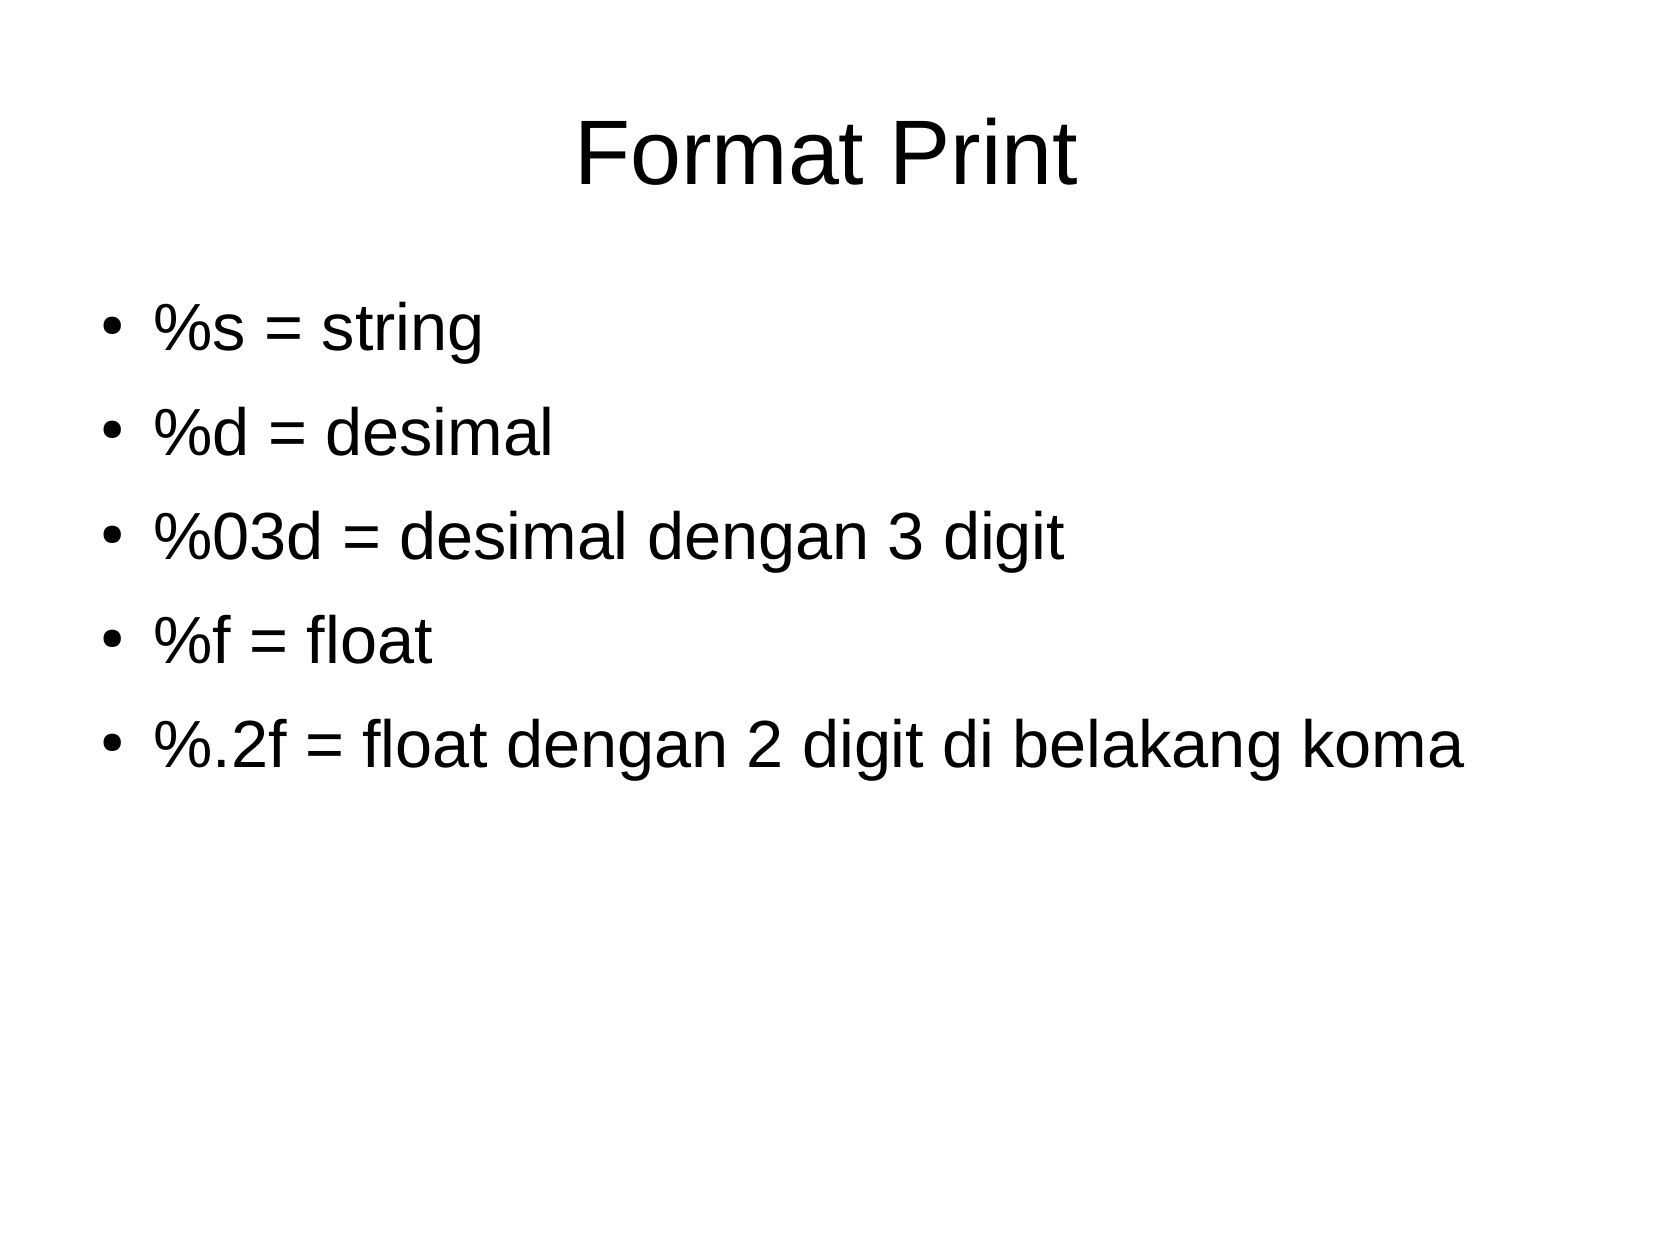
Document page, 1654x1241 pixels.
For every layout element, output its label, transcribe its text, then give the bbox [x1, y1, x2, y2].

title Format Print [82, 49, 1571, 257]
list %s = string %d = desimal %03d = desimal dengan 3 digit %f = float %.2f = float dengan 2 digit di belakang koma [82, 290, 1571, 1010]
